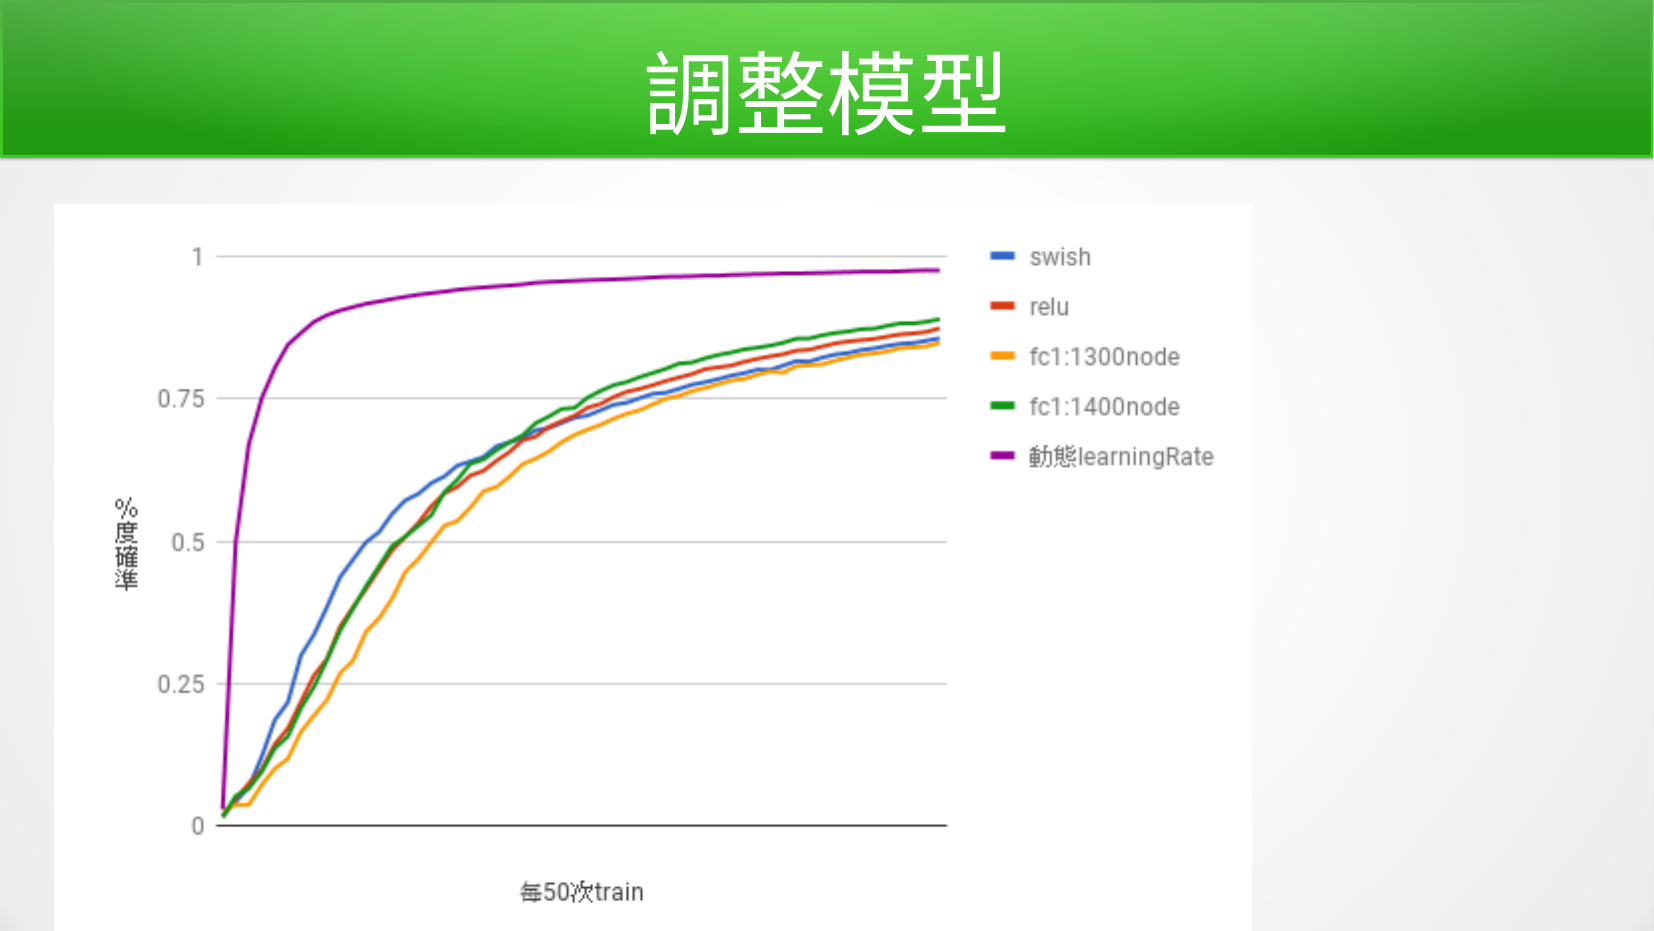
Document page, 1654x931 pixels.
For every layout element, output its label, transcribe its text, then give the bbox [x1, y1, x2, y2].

picture [54, 204, 1252, 931]
title 調整模型 [82, 28, 1571, 149]
